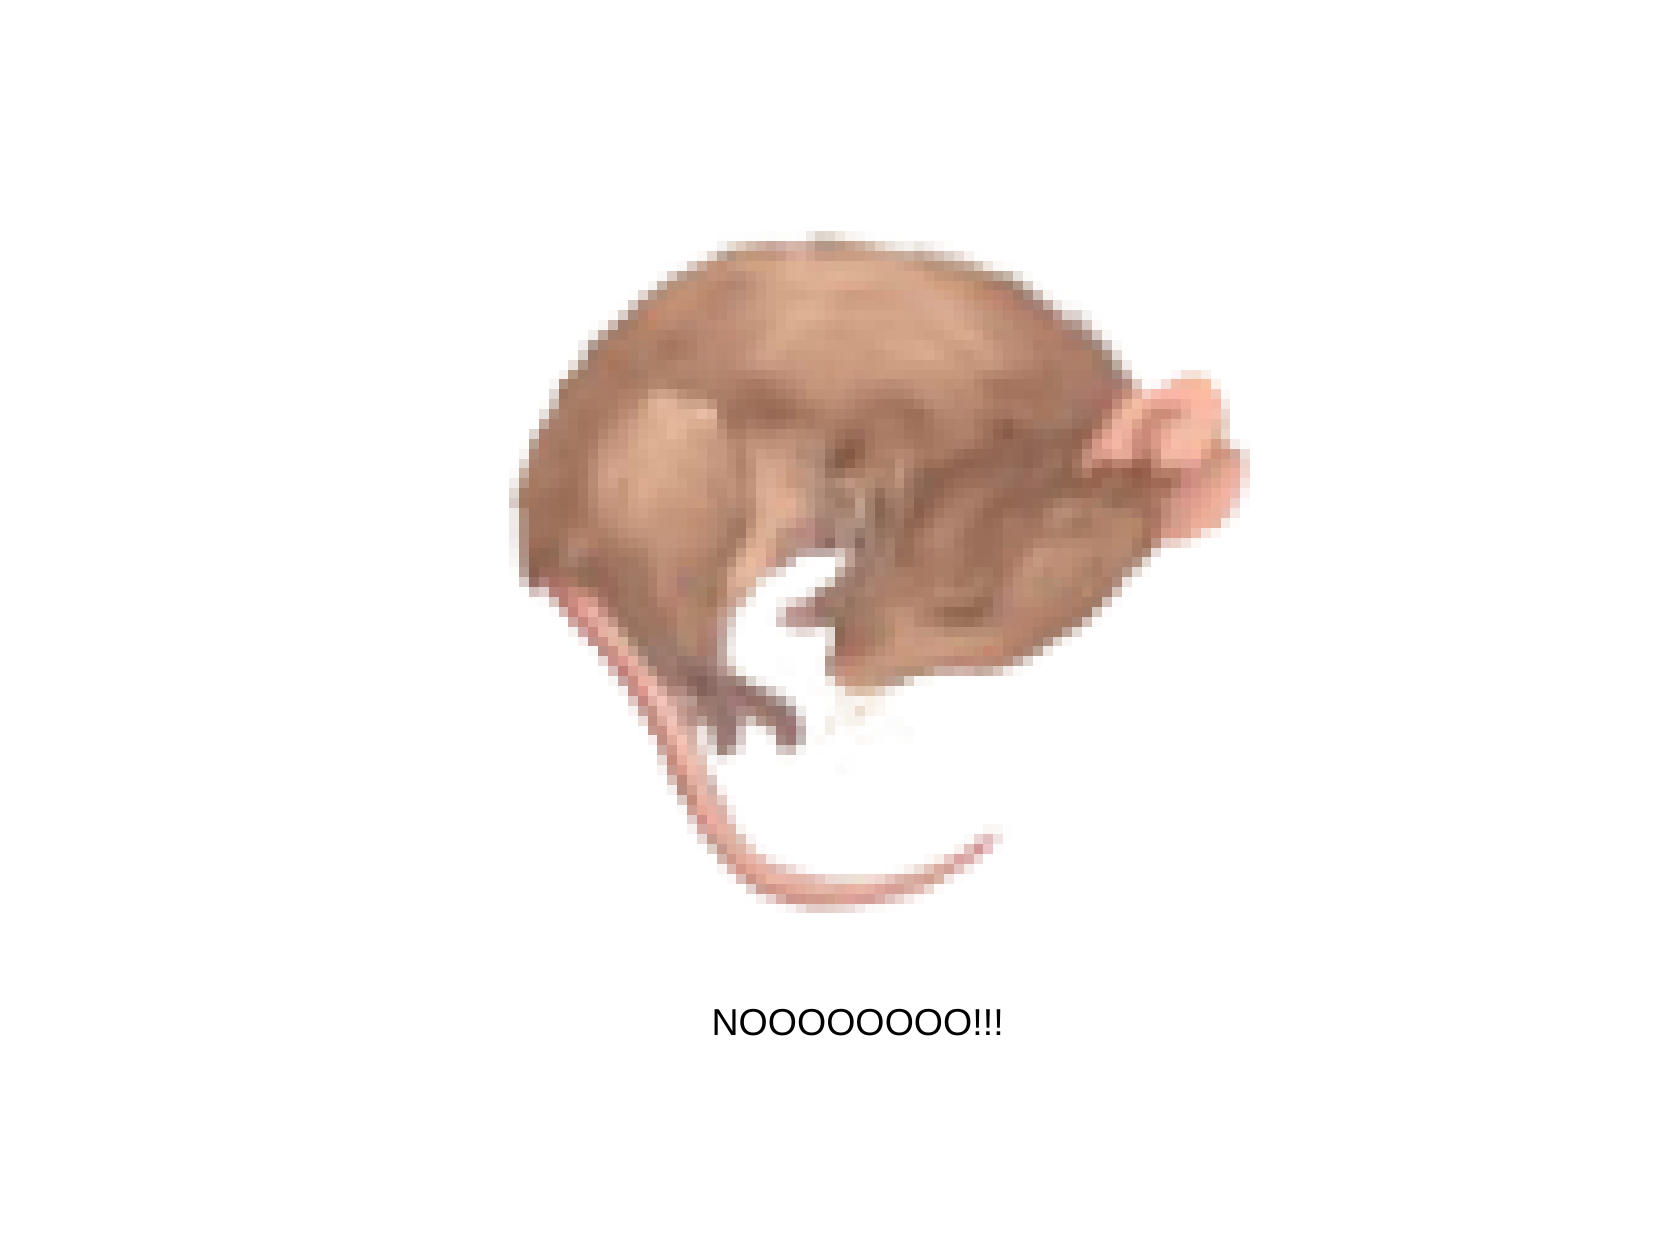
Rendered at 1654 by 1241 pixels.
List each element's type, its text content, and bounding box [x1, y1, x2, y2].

picture [401, 113, 1310, 993]
text_box NOOOOOOOO!!! [696, 994, 1019, 1052]
